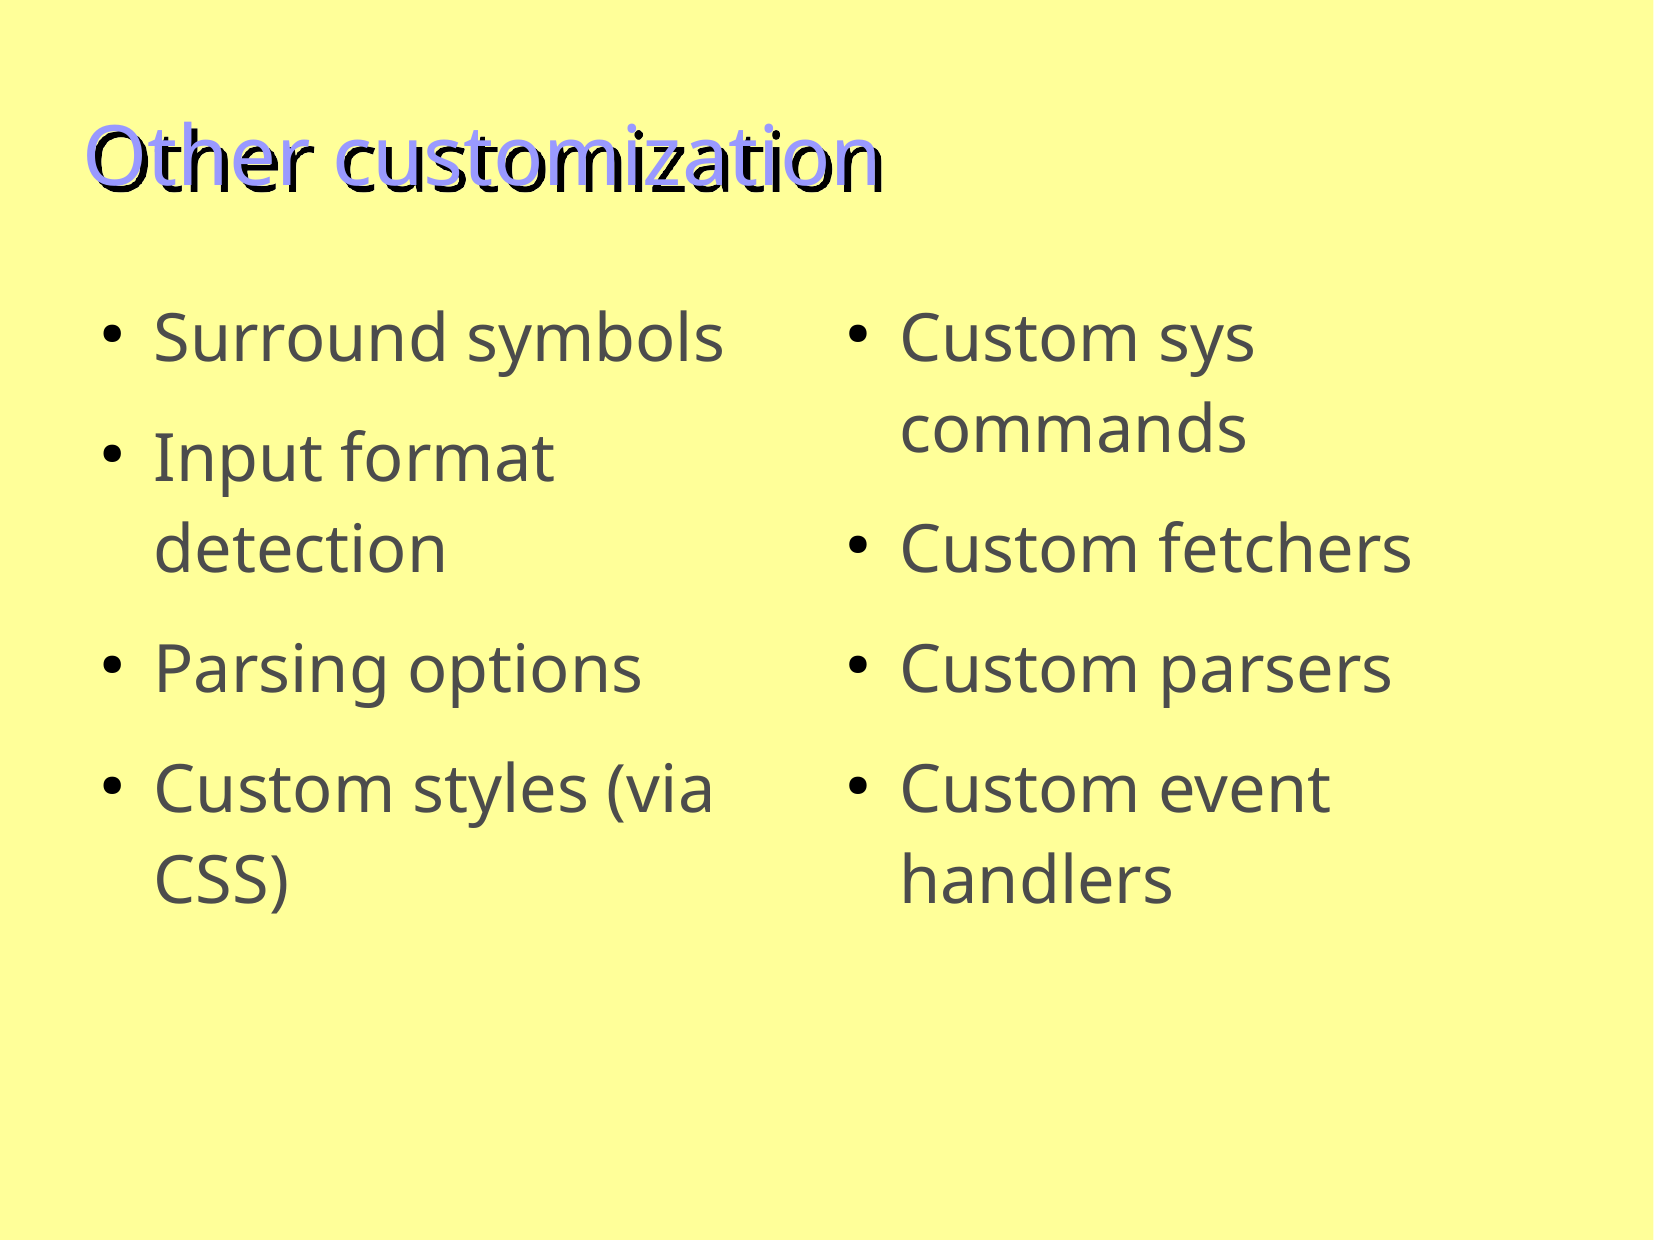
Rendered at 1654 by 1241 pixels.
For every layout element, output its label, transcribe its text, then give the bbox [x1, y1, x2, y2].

list Surround symbols Input format detection Parsing options Custom styles (via CSS) [82, 290, 793, 1010]
list Custom sys commands Custom fetchers Custom parsers Custom event handlers [828, 290, 1539, 1010]
title Other customization [82, 49, 1571, 257]
